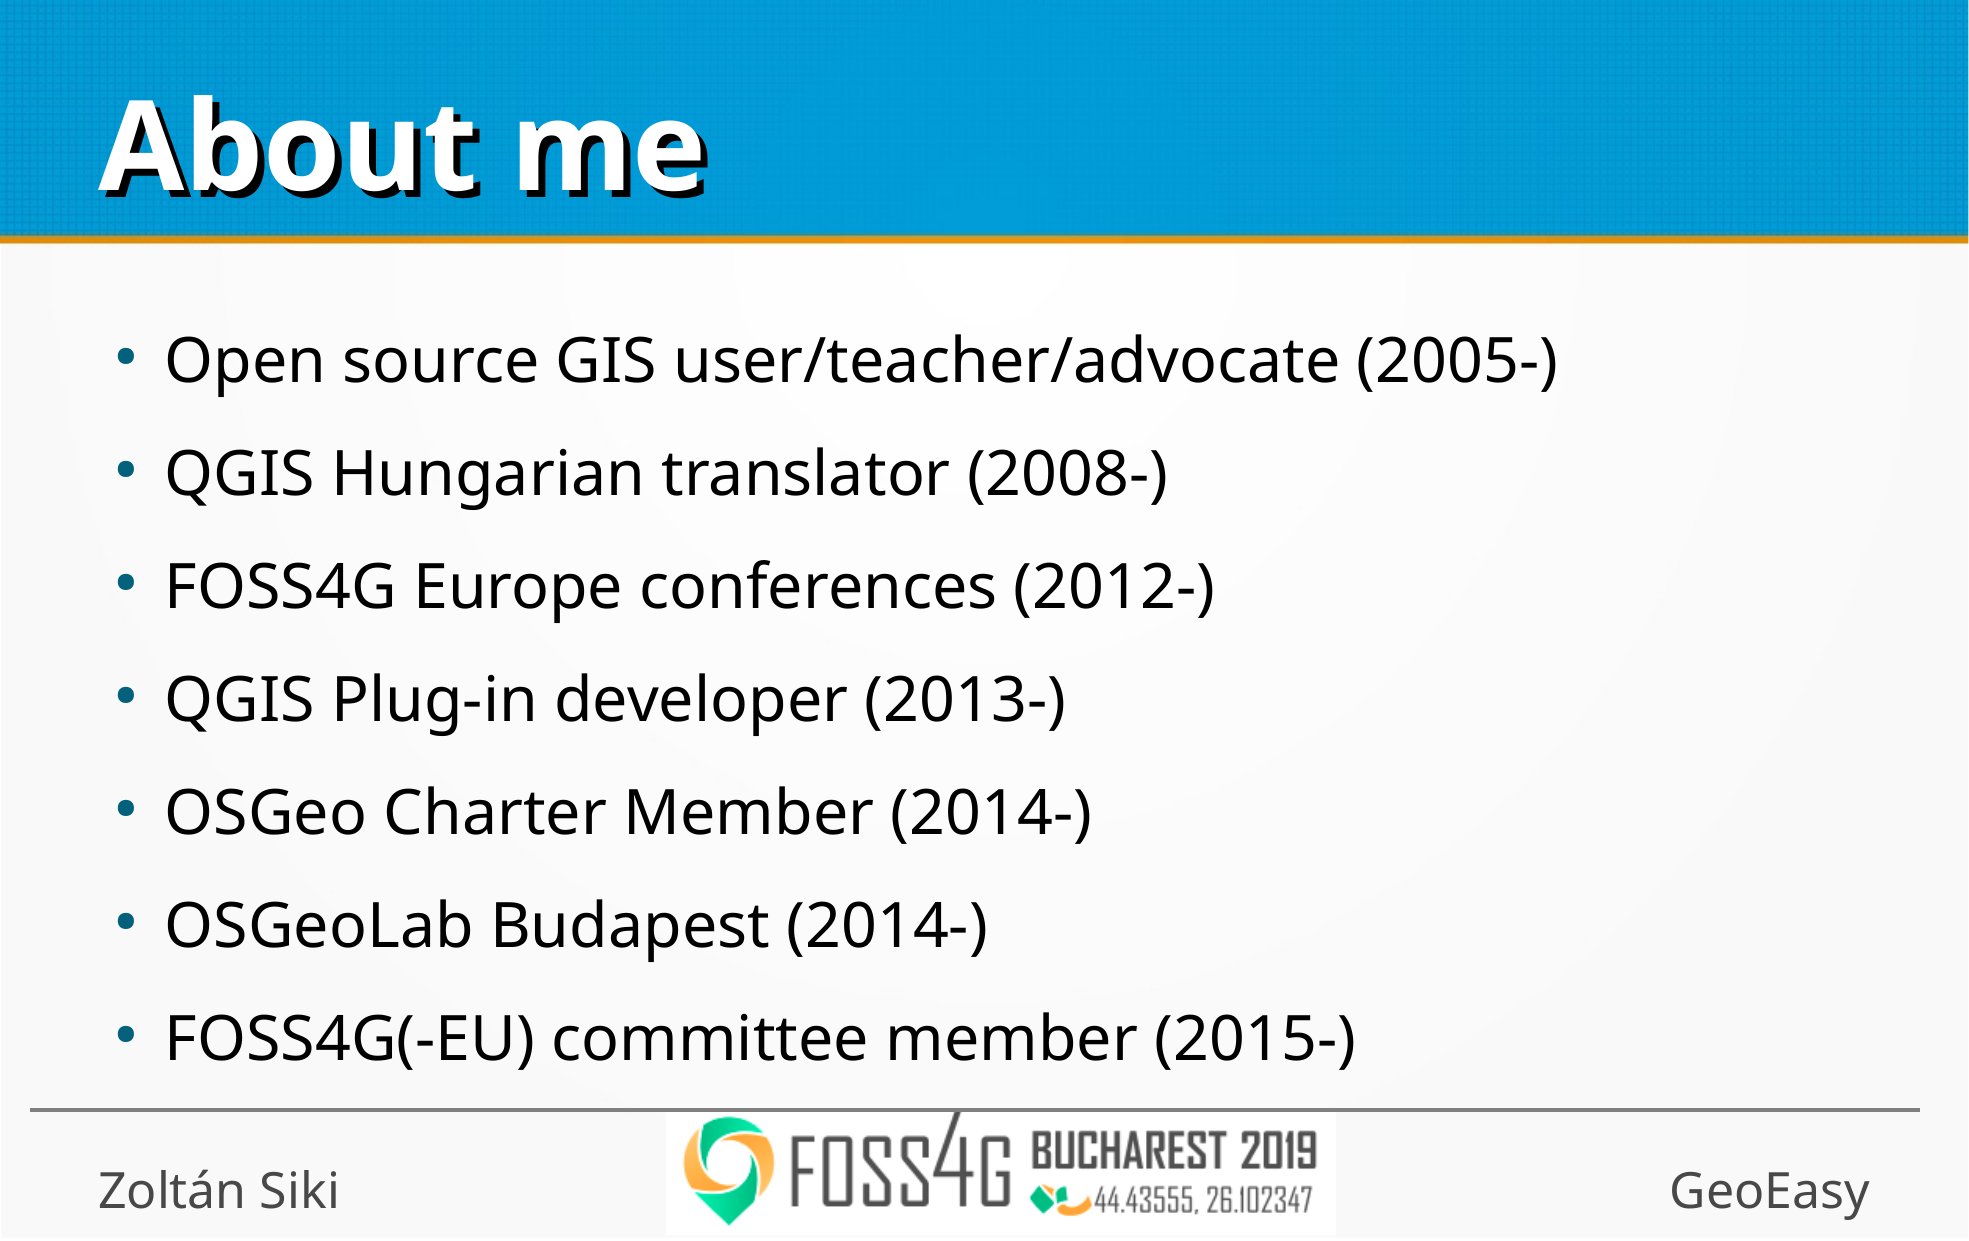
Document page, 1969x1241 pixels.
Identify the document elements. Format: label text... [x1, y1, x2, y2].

picture [0, 233, 1969, 1241]
list Open source GIS user/teacher/advocate (2005-) QGIS Hungarian translator (2008-) FOSS4G Europe conferences (2012-) QGIS Plug-in developer (2013-) OSGeo Charter Member (2014-) OSGeoLab Budapest (2014-) FOSS4G(-EU) committee member (2015-) [98, 315, 1861, 1081]
title About me [98, 19, 1870, 227]
